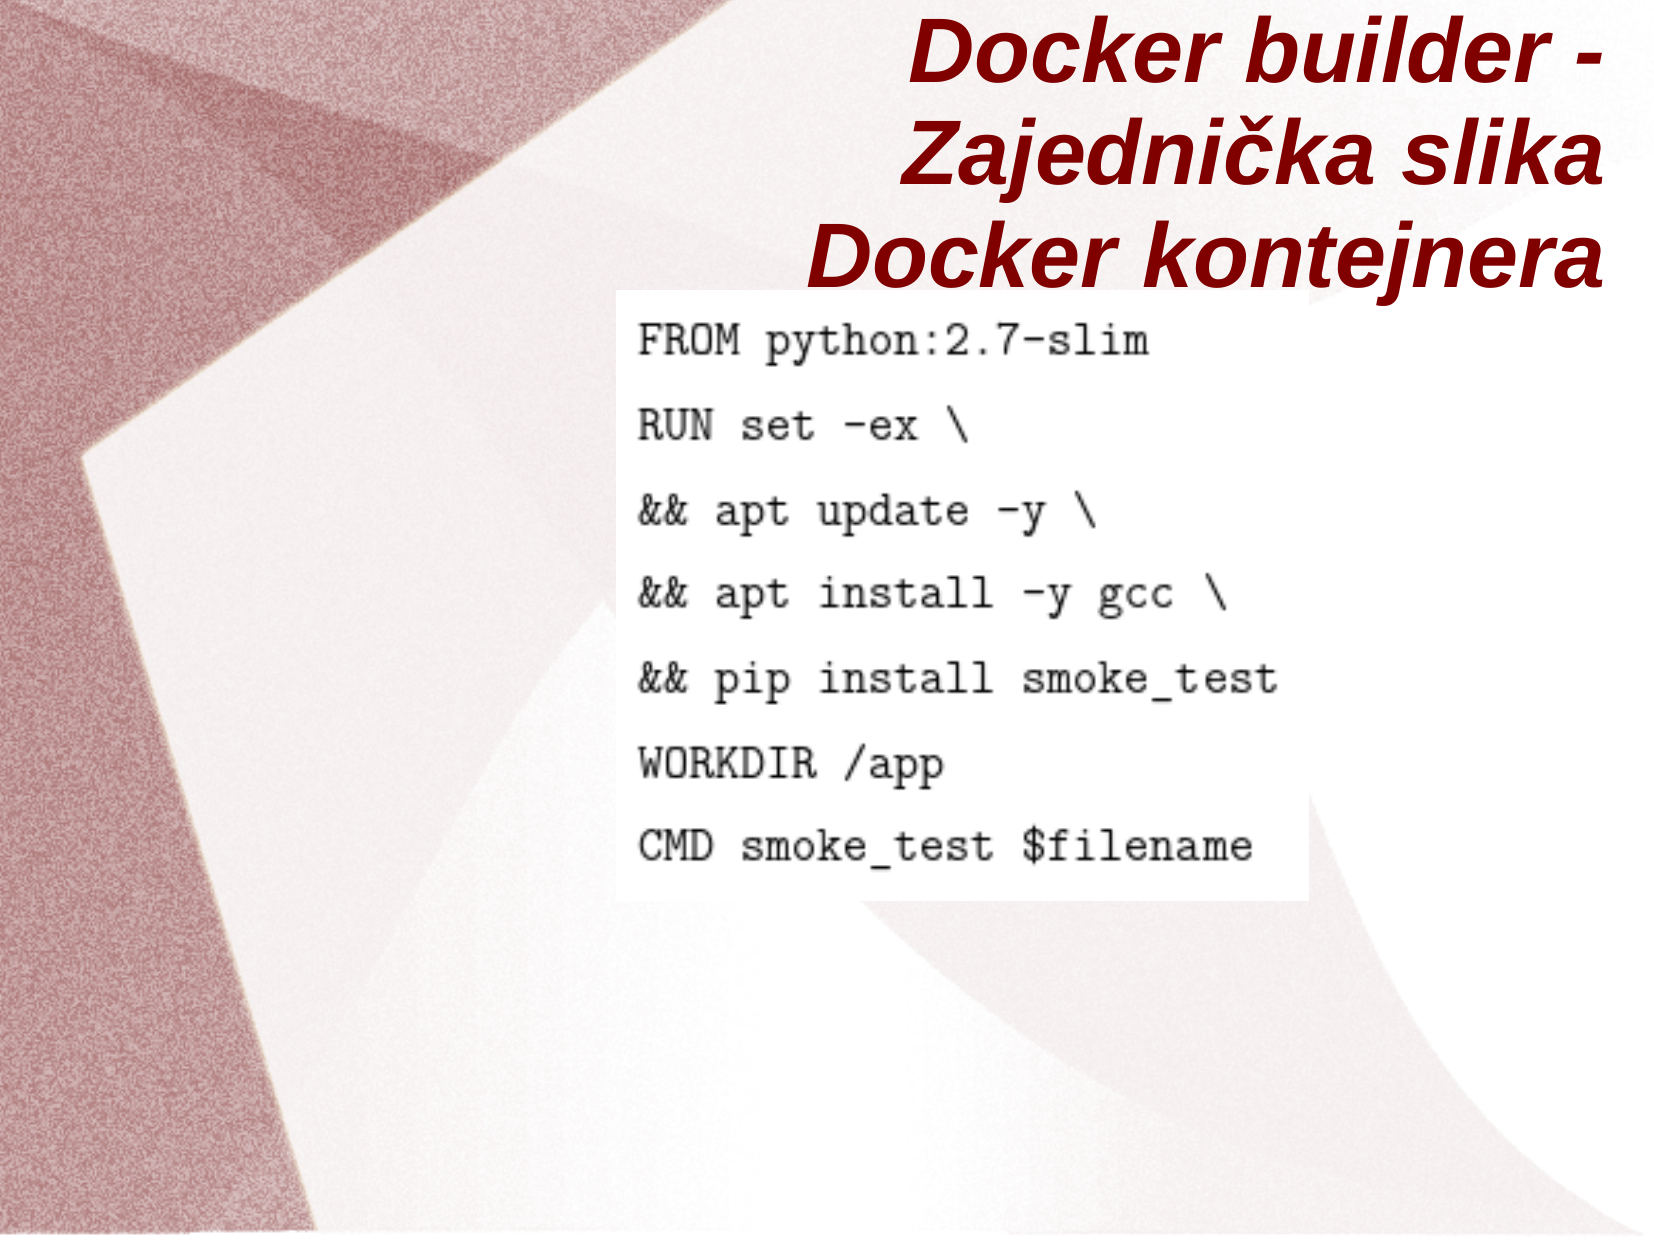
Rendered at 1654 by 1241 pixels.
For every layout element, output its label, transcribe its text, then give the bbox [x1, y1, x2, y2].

picture [0, 0, 1654, 1241]
title Docker builder - Zajednička slika Docker kontejnera [596, 0, 1607, 307]
